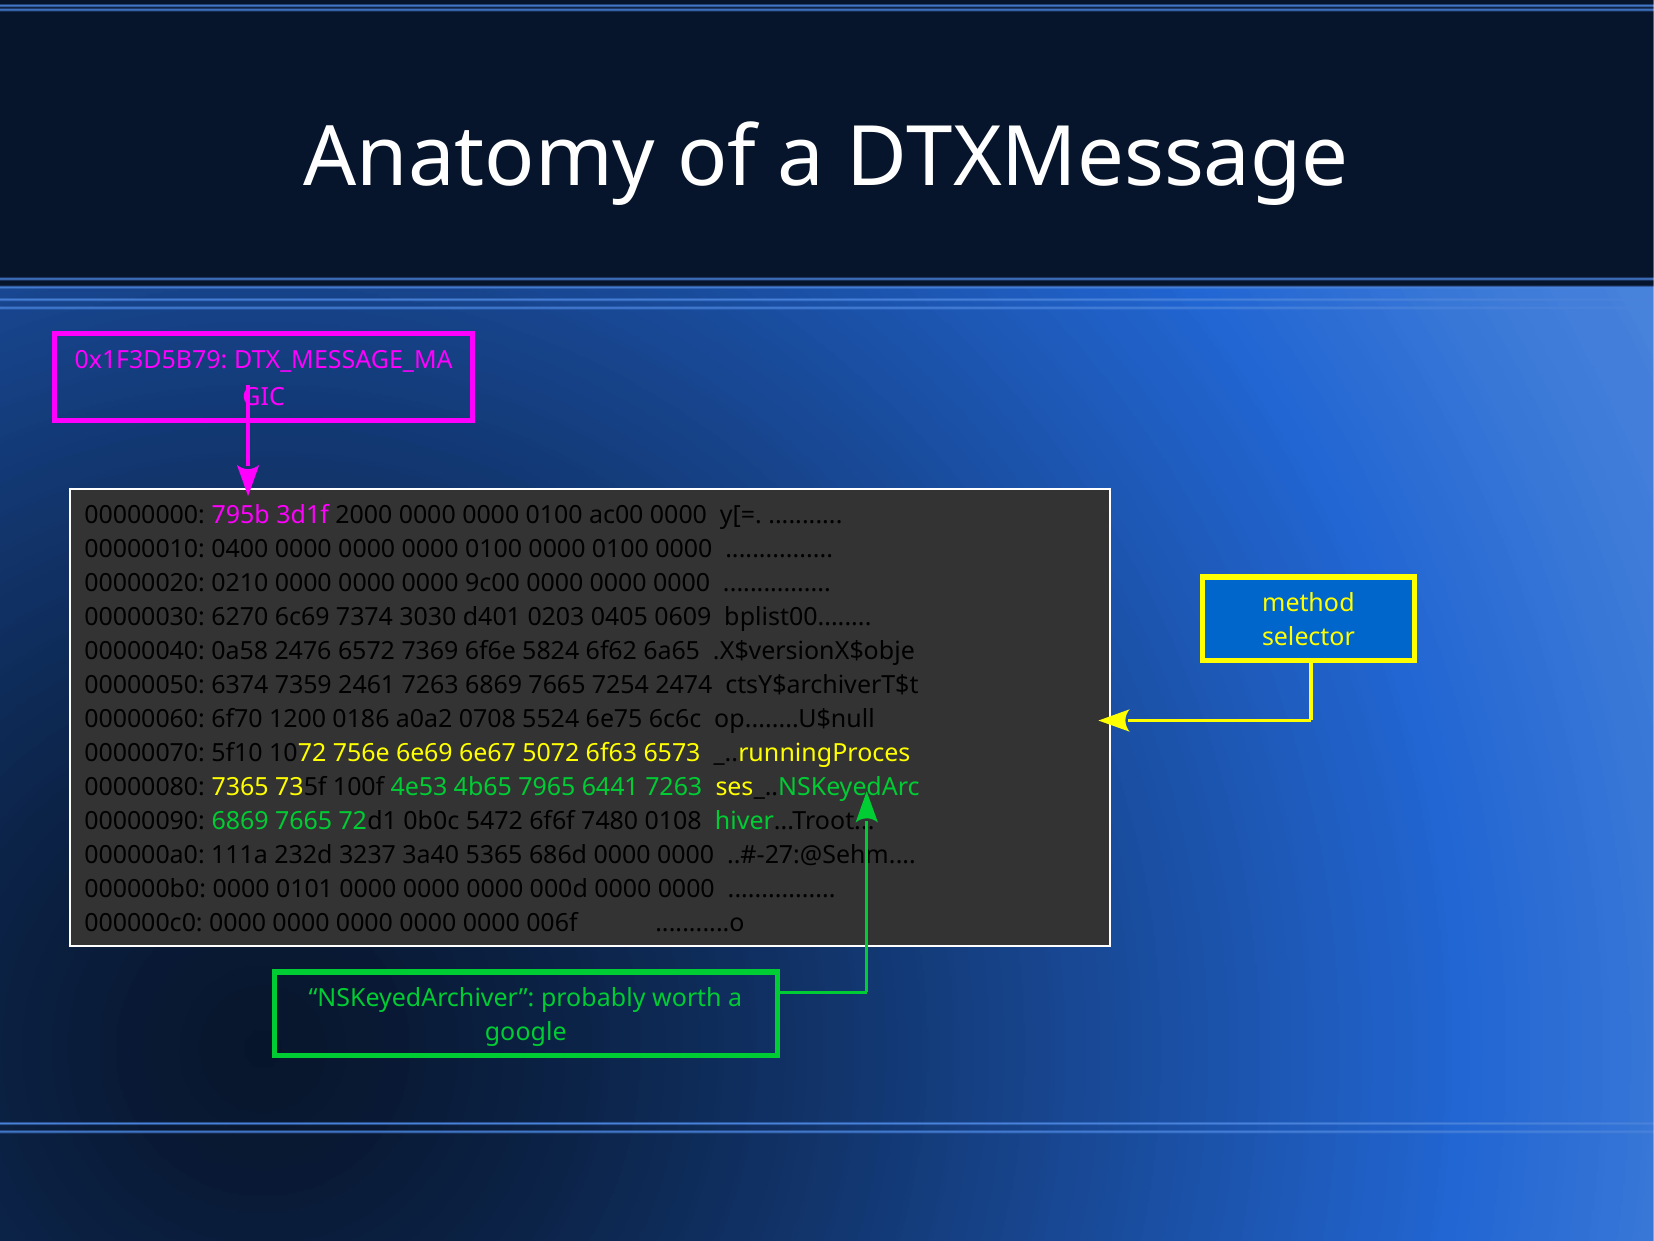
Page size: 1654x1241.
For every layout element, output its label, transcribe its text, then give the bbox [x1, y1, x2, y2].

picture [0, 0, 1654, 1241]
table_header method selector [1205, 580, 1412, 658]
title Anatomy of a DTXMessage [82, 49, 1571, 257]
table_header 00000000: 795b 3d1f 2000 0000 0000 0100 ac00 0000 y[=. ........... 00000010: 0400 0000 0000 0000 0100 0000 0100 0000 ................ 00000020: 0210 0000 0000 0000 9c00 0000 0000 0000 ................ 00000030: 6270 6c69 7374 3030 d401 0203 0405 0609 bplist00........ 00000040: 0a58 2476 6572 7369 6f6e 5824 6f62 6a65 .X$versionX$obje 00000050: 6374 7359 2461 7263 6869 7665 7254 2474 ctsY$archiverT$t 00000060: 6f70 1200 0186 a0a2 0708 5524 6e75 6c6c op........U$null 00000070: 5f10 1072 756e 6e69 6e67 5072 6f63 6573 _..runningProces 00000080: 7365 735f 100f 4e53 4b65 7965 6441 7263 ses_..NSKeyedArc 00000090: 6869 7665 72d1 0b0c 5472 6f6f 7480 0108 hiver...Troot... 000000a0: 111a 232d 3237 3a40 5365 686d 0000 0000 ..#-27:@Sehm.... 000000b0: 0000 0101 0000 0000 0000 000d 0000 0000 ................ 000000c0: 0000 0000 0000 0000 0000 006f ...........o [71, 490, 1109, 945]
table_header “NSKeyedArchiver”: probably worth a google [277, 975, 775, 1053]
table_header 0x1F3D5B79: ﻿DTX_MESSAGE_MAGIC [57, 336, 470, 418]
